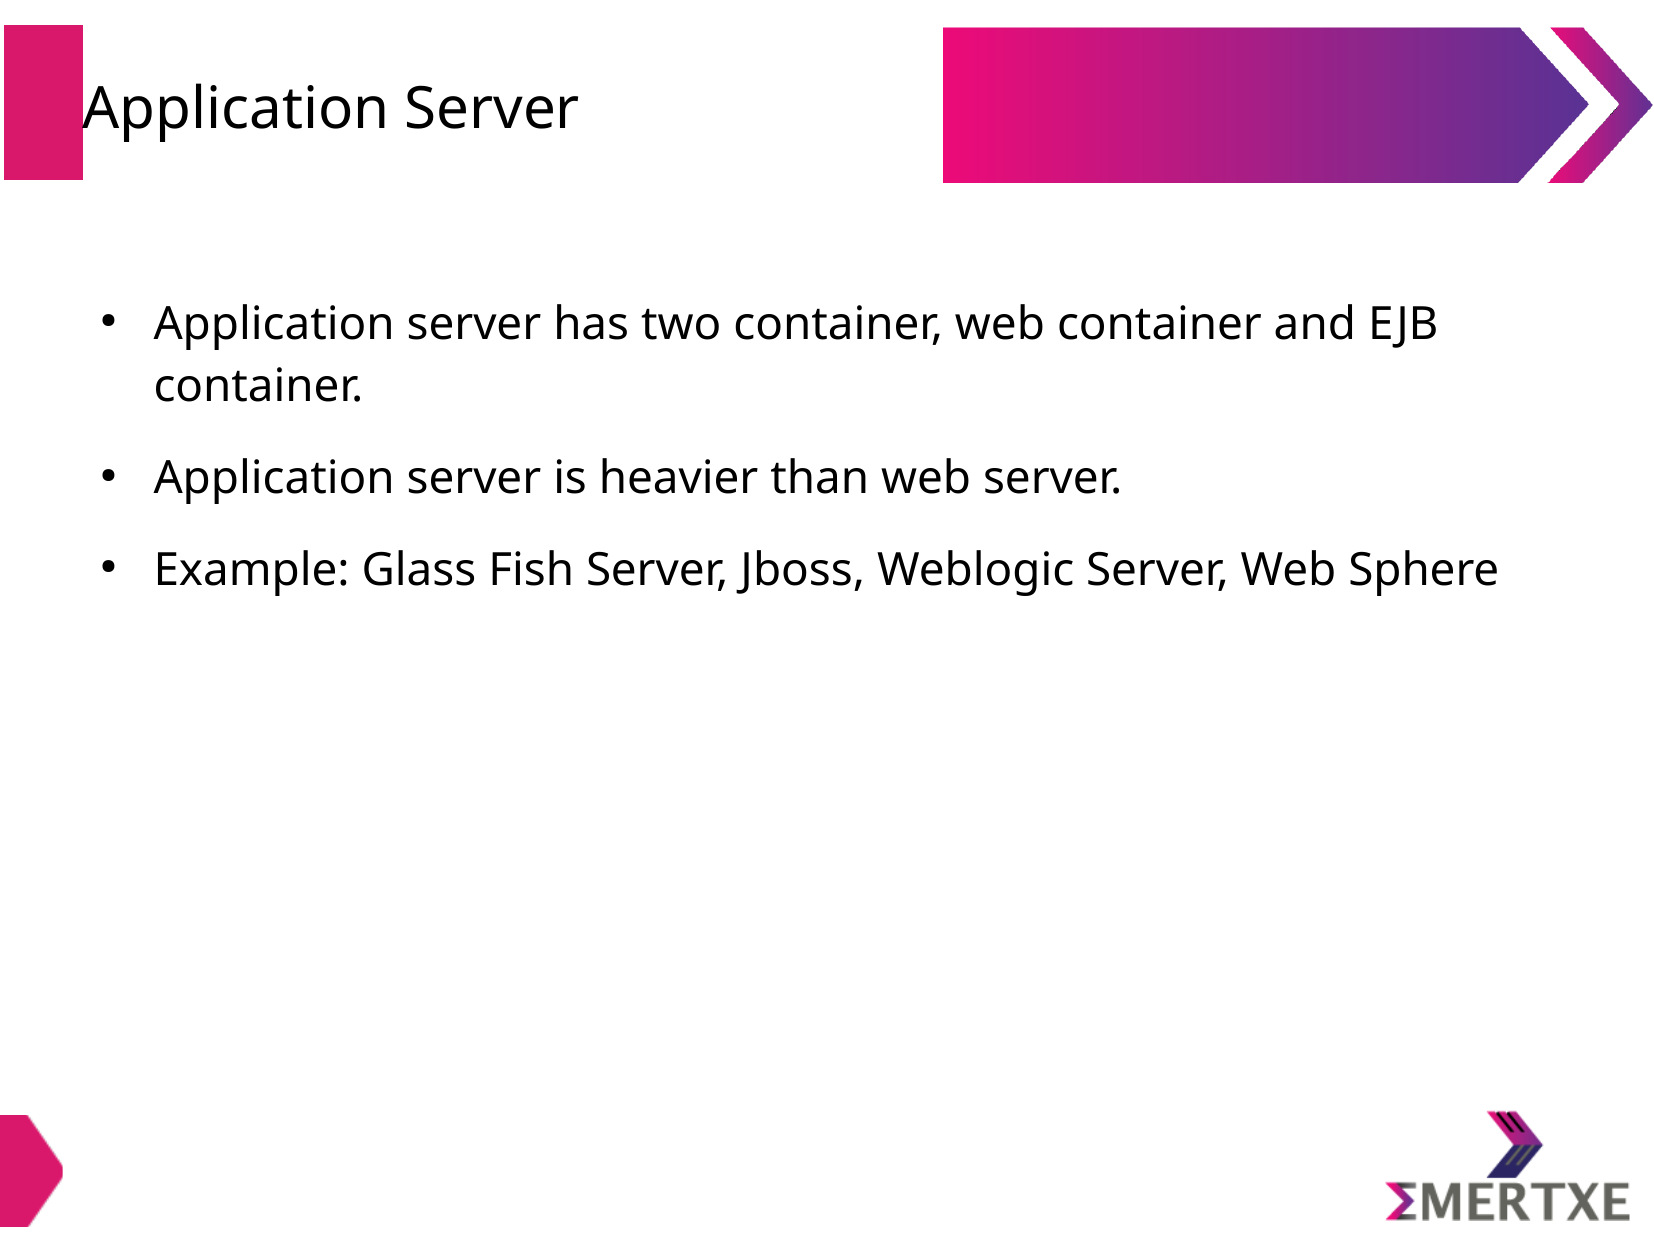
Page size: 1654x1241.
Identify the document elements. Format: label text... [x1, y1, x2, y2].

title Application Server [82, 2, 1571, 210]
picture [1385, 1107, 1631, 1221]
picture [1571, 27, 1653, 183]
list Application server has two container, web container and EJB container. Application server is heavier than web server. Example: Glass Fish Server, Jboss, Weblogic Server, Web Sphere [82, 290, 1571, 1010]
